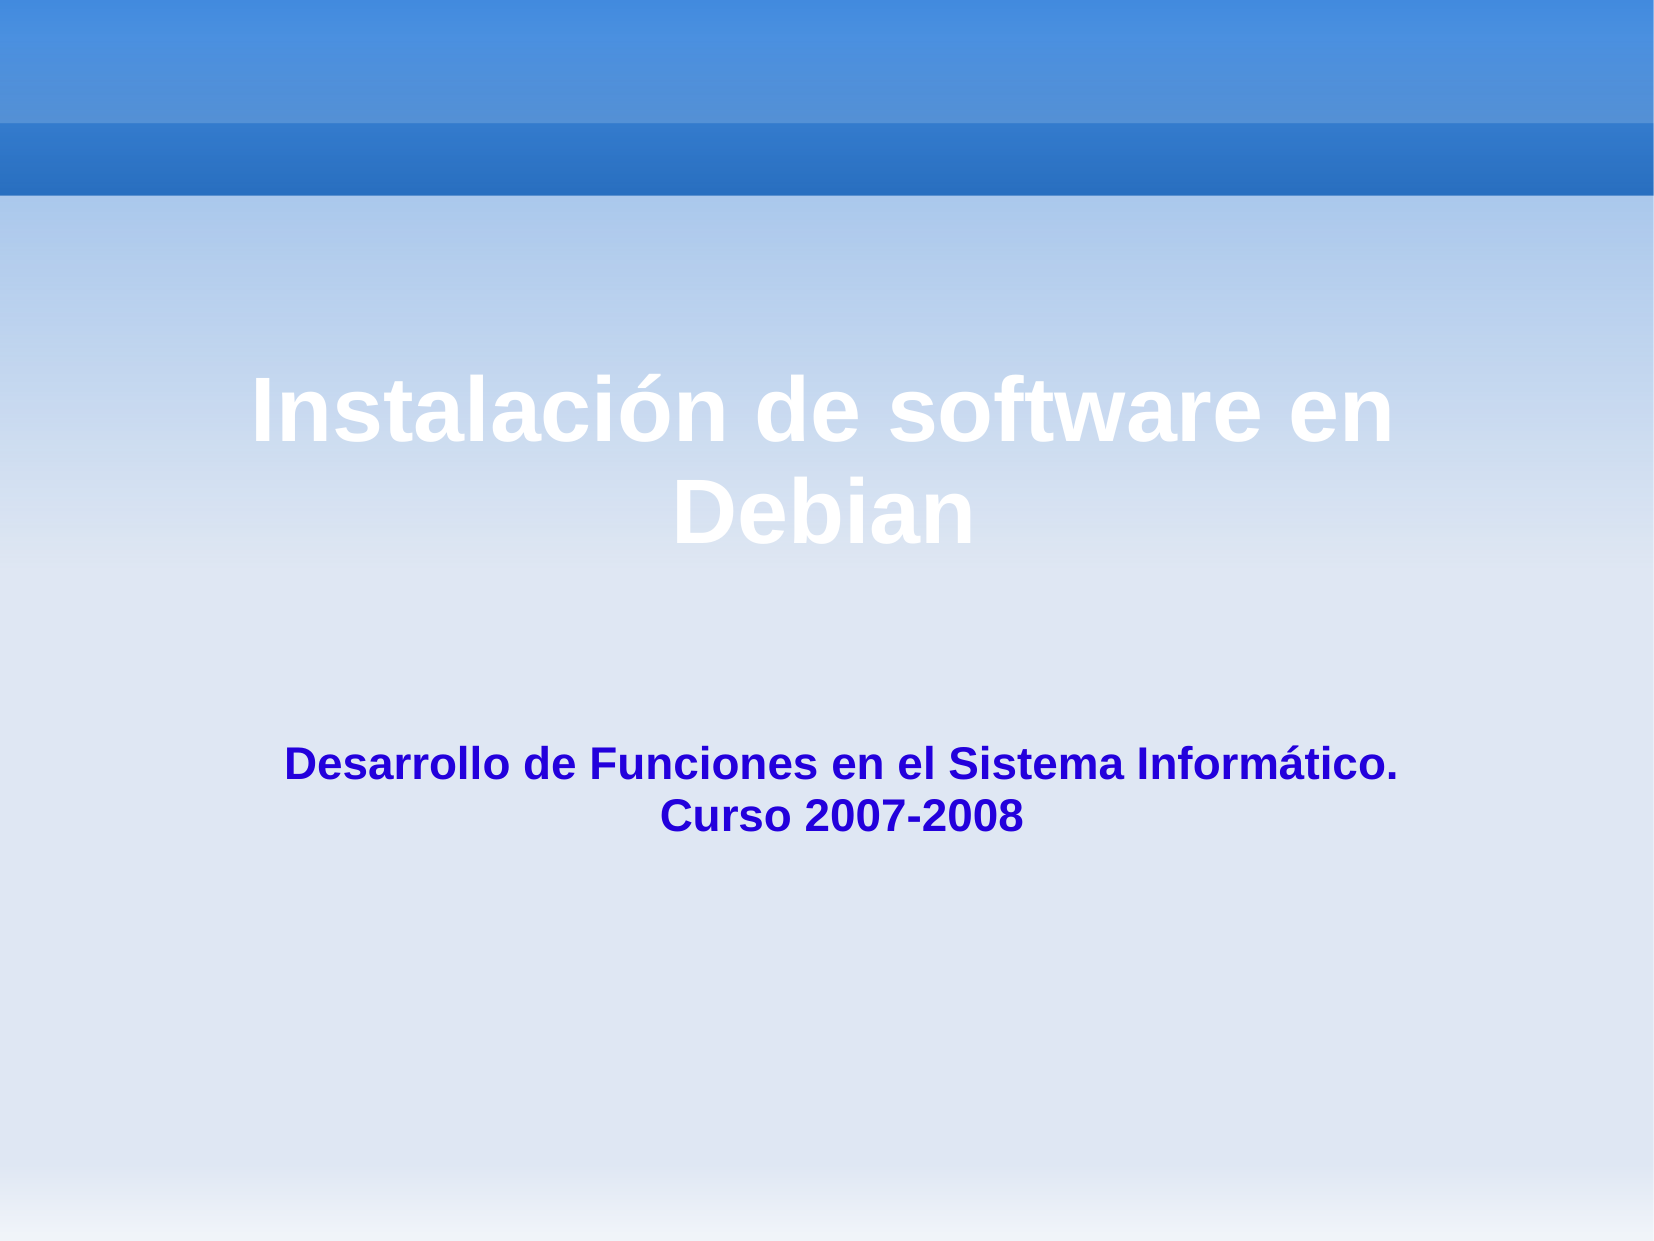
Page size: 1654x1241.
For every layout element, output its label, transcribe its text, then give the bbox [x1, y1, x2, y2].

text_box Desarrollo de Funciones en el Sistema Informático. Curso 2007-2008 [118, 675, 1531, 916]
picture [0, 0, 1654, 1241]
title Instalación de software en Debian [118, 242, 1531, 675]
